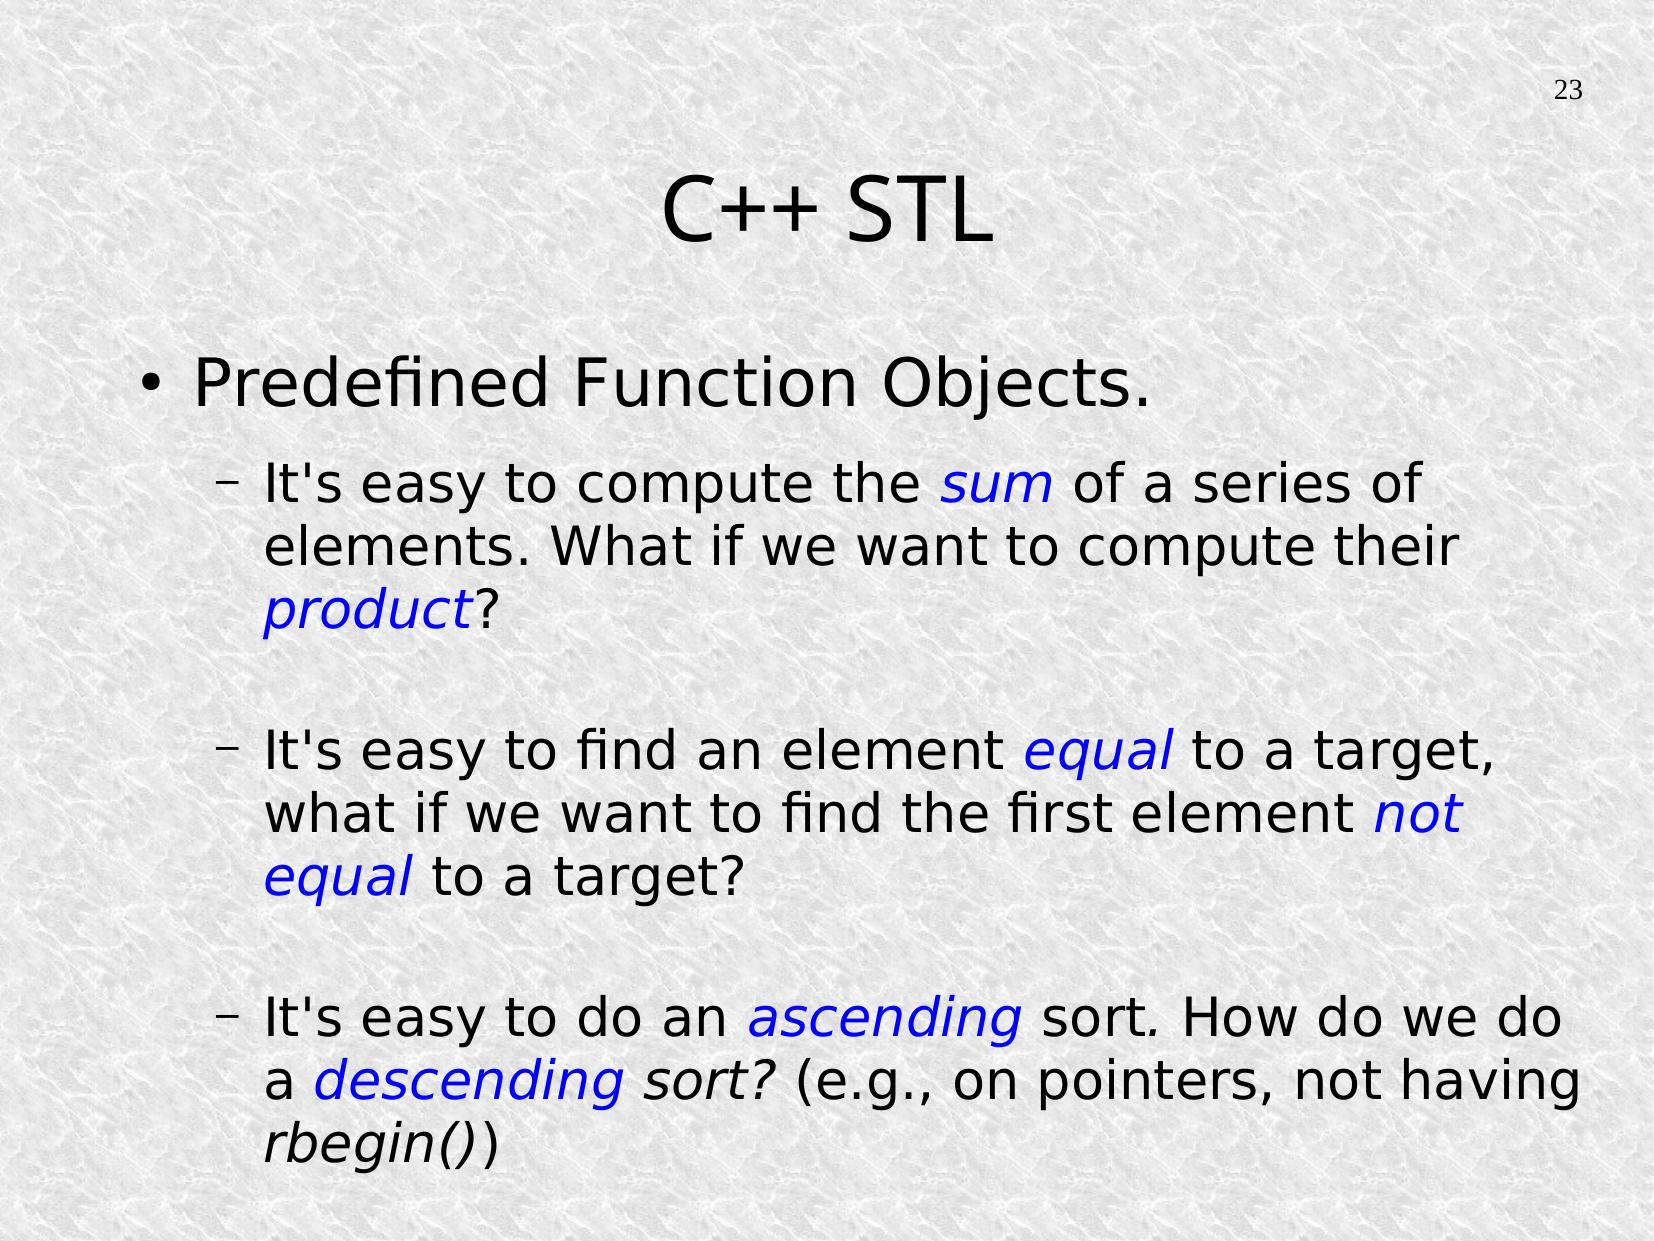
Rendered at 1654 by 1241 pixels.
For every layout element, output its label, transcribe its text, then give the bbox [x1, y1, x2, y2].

picture [0, 0, 1654, 1241]
list Predefined Function Objects. It's easy to compute the sum of a series of elements. What if we want to compute their product? It's easy to find an element equal to a target, what if we want to find the first element not equal to a target? It's easy to do an ascending sort. How do we do a descending sort? (e.g., on pointers, not having rbegin()) [121, 344, 1592, 1233]
title C++ STL [121, 102, 1534, 311]
